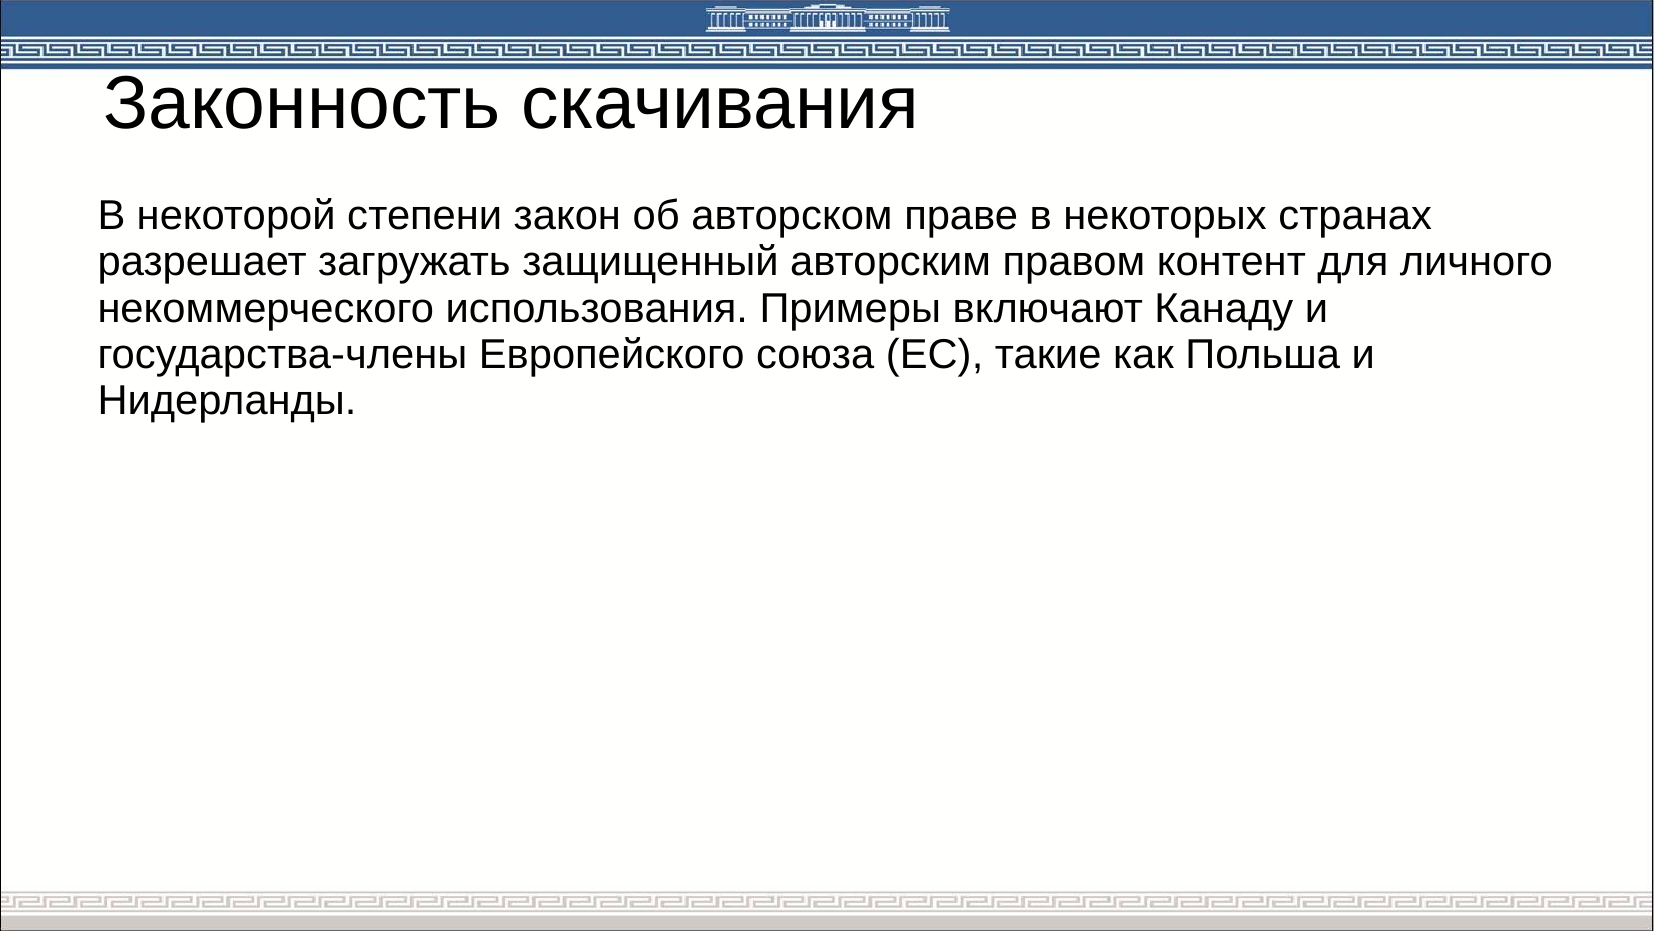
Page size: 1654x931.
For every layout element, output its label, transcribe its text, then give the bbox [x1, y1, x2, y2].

picture [0, 0, 1654, 931]
text_box Законность скачивания [88, 53, 1477, 153]
text_box В некоторой степени закон об авторском праве в некоторых странах разрешает загружать защищенный авторским правом контент для личного некоммерческого использования. Примеры включают Канаду и государства-члены Европейского союза (ЕС), такие как Польша и Нидерланды. [82, 184, 1571, 931]
